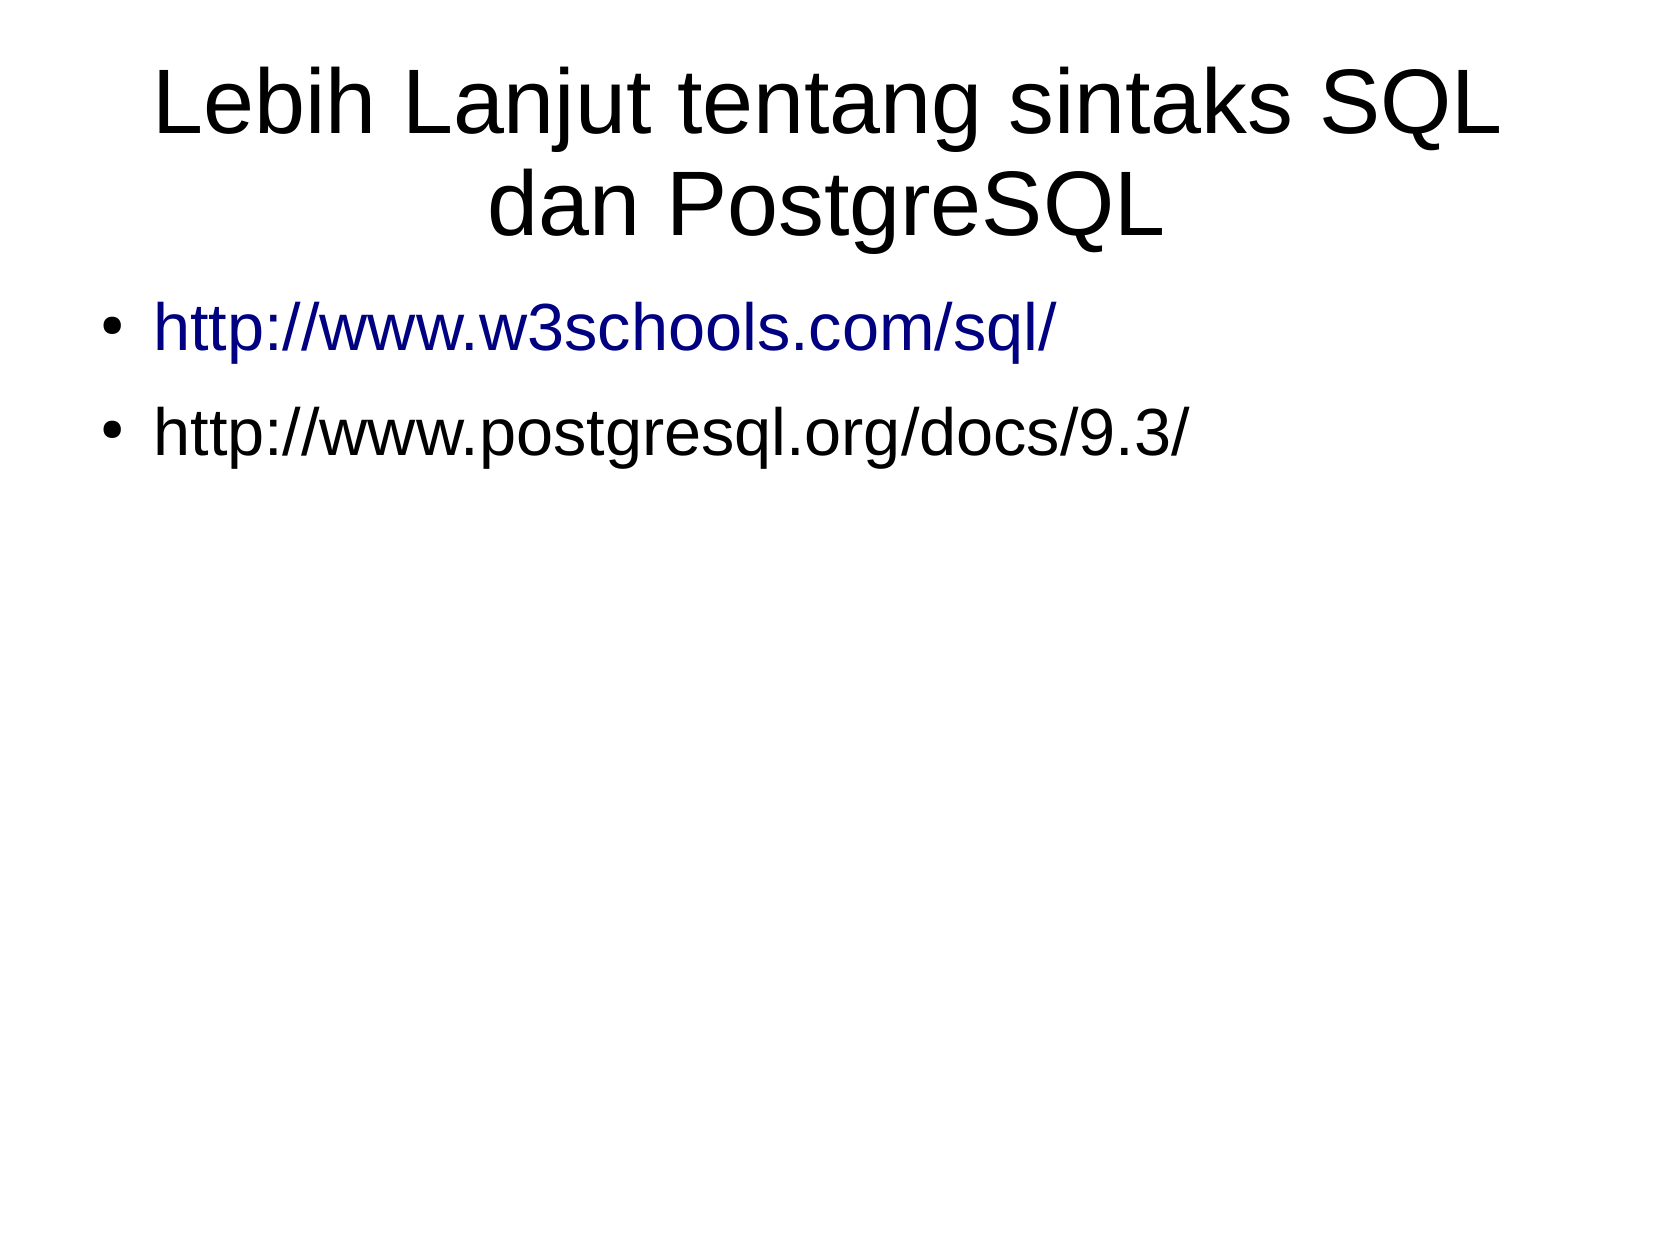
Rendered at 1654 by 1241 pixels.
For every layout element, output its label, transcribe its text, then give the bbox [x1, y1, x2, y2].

title Lebih Lanjut tentang sintaks SQL dan PostgreSQL [82, 49, 1571, 257]
list http://www.w3schools.com/sql/ http://www.postgresql.org/docs/9.3/ [82, 290, 1571, 1010]
